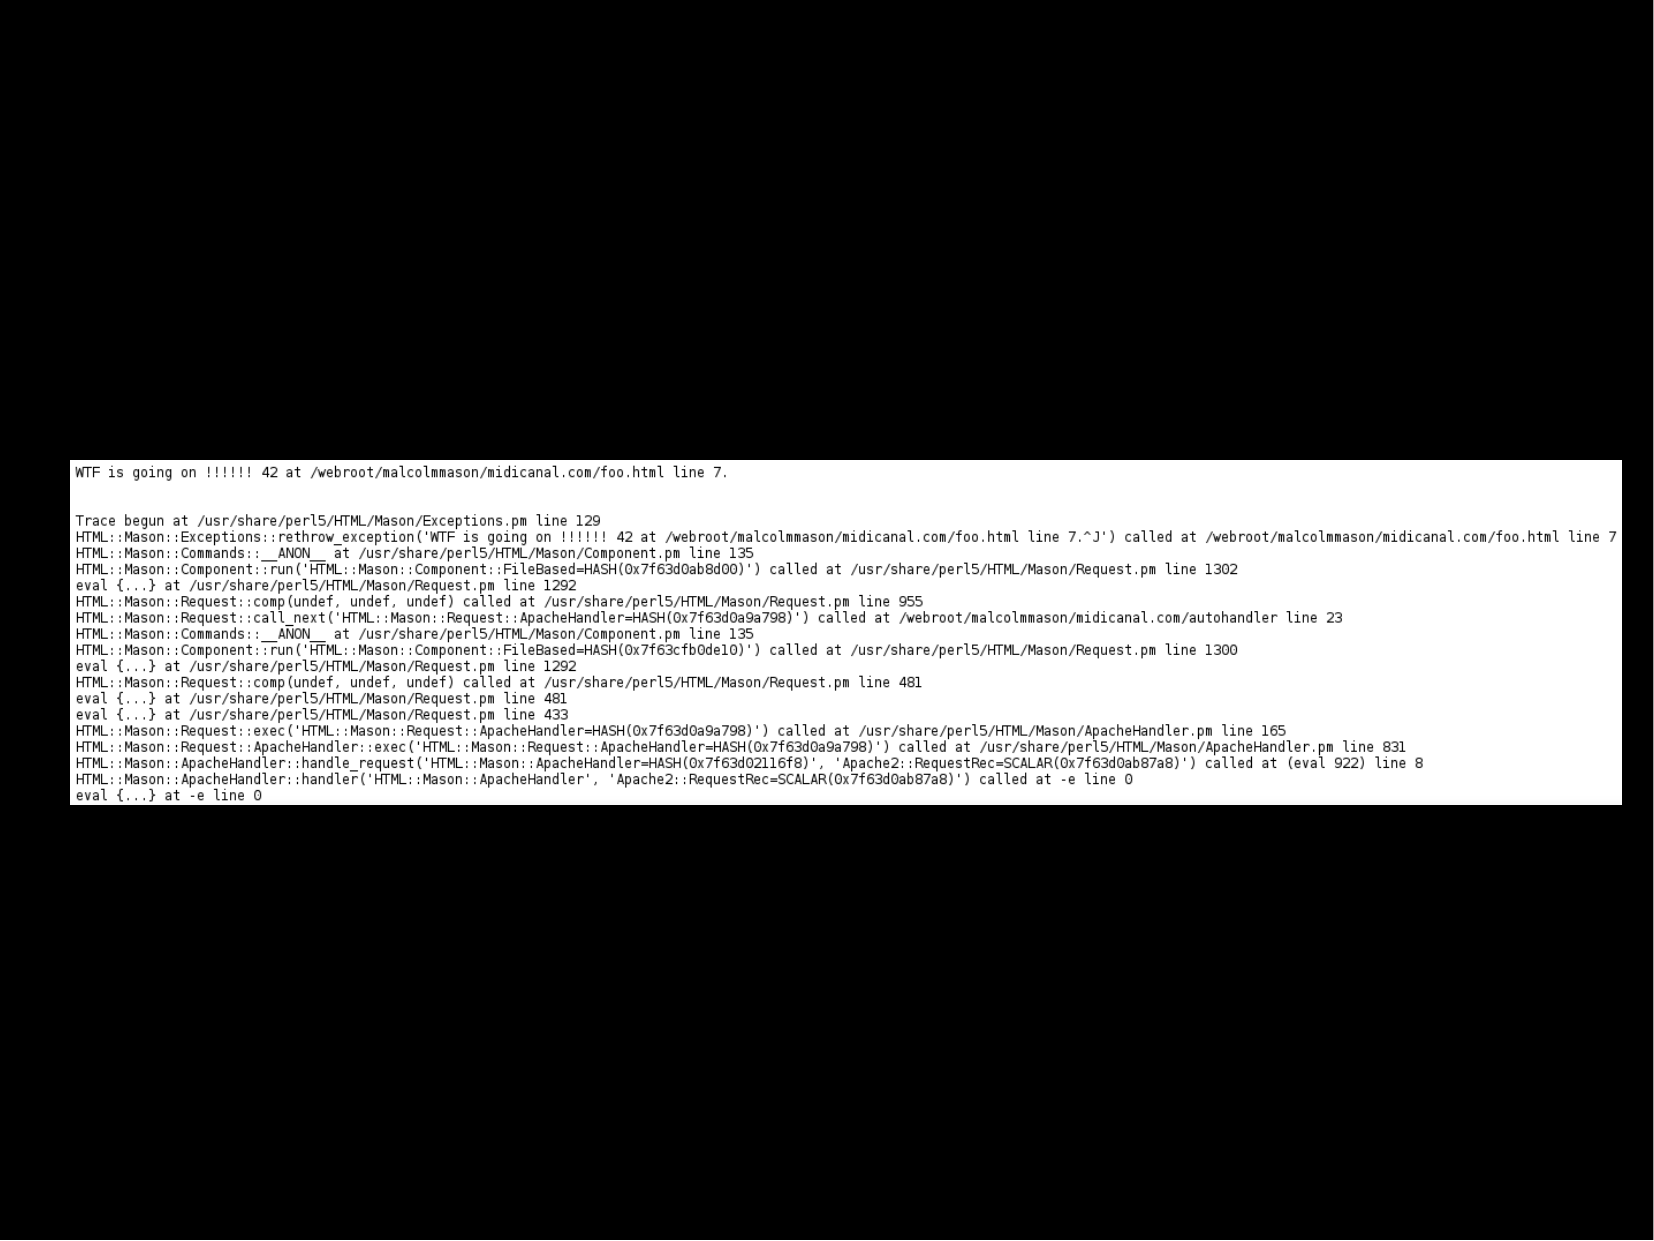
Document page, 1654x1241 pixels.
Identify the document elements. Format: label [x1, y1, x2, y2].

picture [70, 460, 1622, 805]
